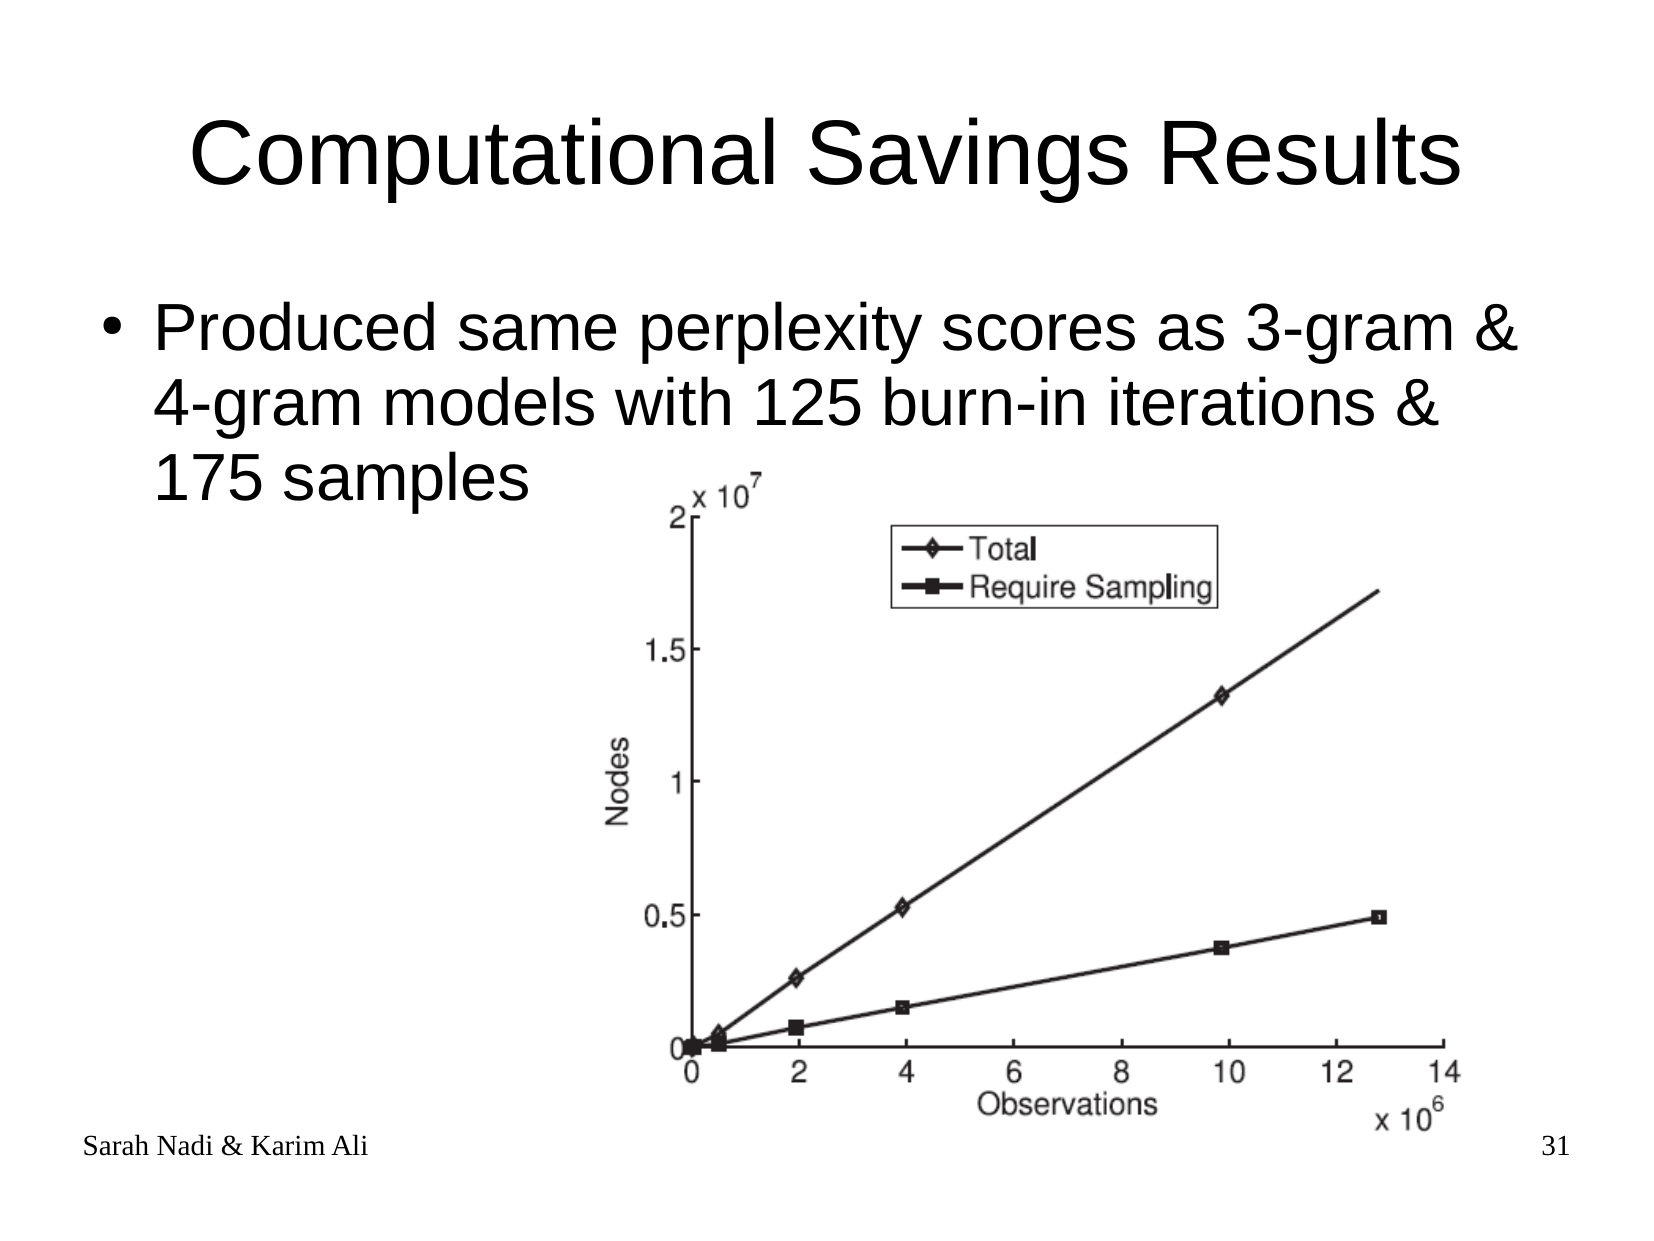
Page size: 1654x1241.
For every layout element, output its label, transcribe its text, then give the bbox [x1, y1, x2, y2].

title Computational Savings Results [82, 56, 1571, 250]
picture [590, 464, 1477, 1152]
list Produced same perplexity scores as 3-gram & 4-gram models with 125 burn-in iterations & 175 samples [82, 290, 1571, 1109]
